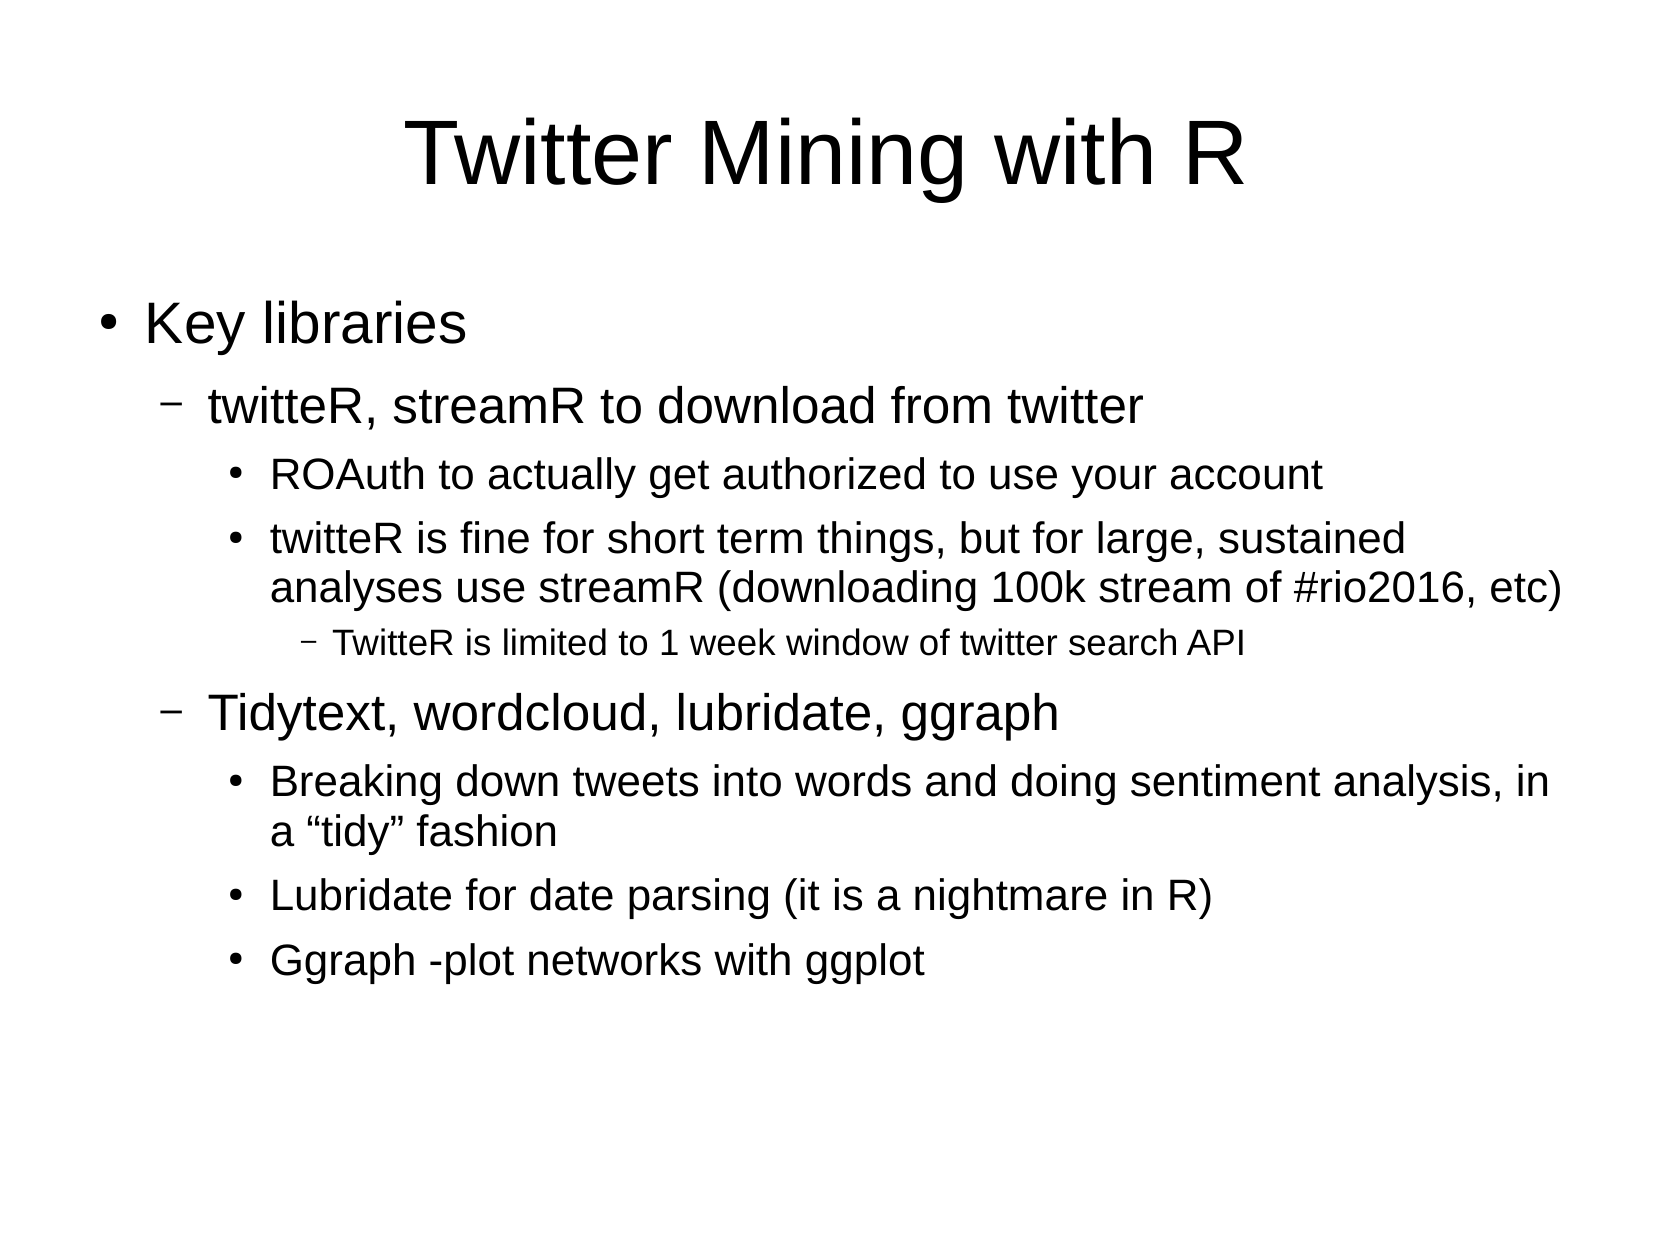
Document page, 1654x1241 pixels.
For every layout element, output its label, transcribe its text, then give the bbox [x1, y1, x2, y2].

list Key libraries twitteR, streamR to download from twitter ROAuth to actually get authorized to use your account twitteR is fine for short term things, but for large, sustained analyses use streamR (downloading 100k stream of #rio2016, etc) TwitteR is limited to 1 week window of twitter search API Tidytext, wordcloud, lubridate, ggraph Breaking down tweets into words and doing sentiment analysis, in a “tidy” fashion Lubridate for date parsing (it is a nightmare in R) Ggraph -plot networks with ggplot [82, 290, 1571, 1010]
title Twitter Mining with R [82, 49, 1571, 257]
